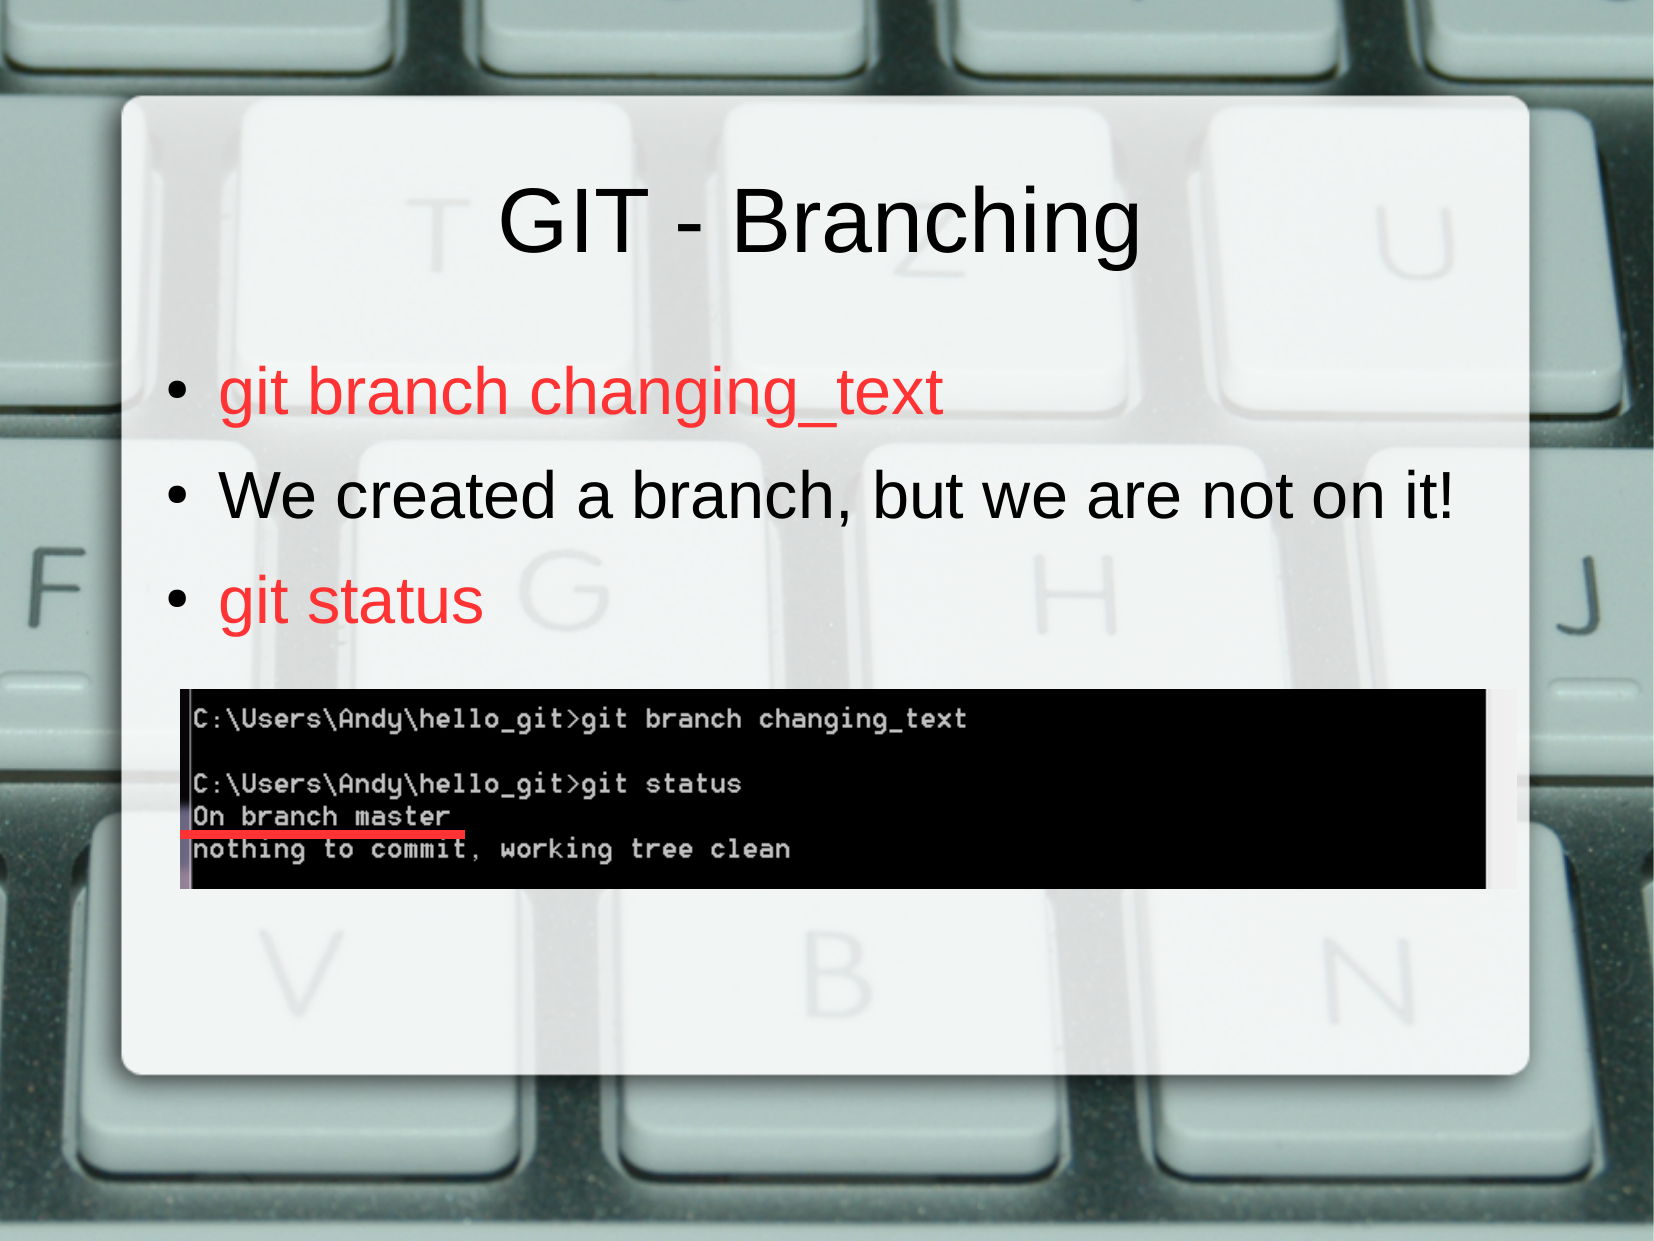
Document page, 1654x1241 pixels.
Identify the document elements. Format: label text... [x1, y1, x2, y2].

picture [0, 0, 1654, 1241]
title GIT - Branching [135, 117, 1506, 325]
list git branch changing_text We created a branch, but we are not on it! git status [147, 354, 1506, 1063]
